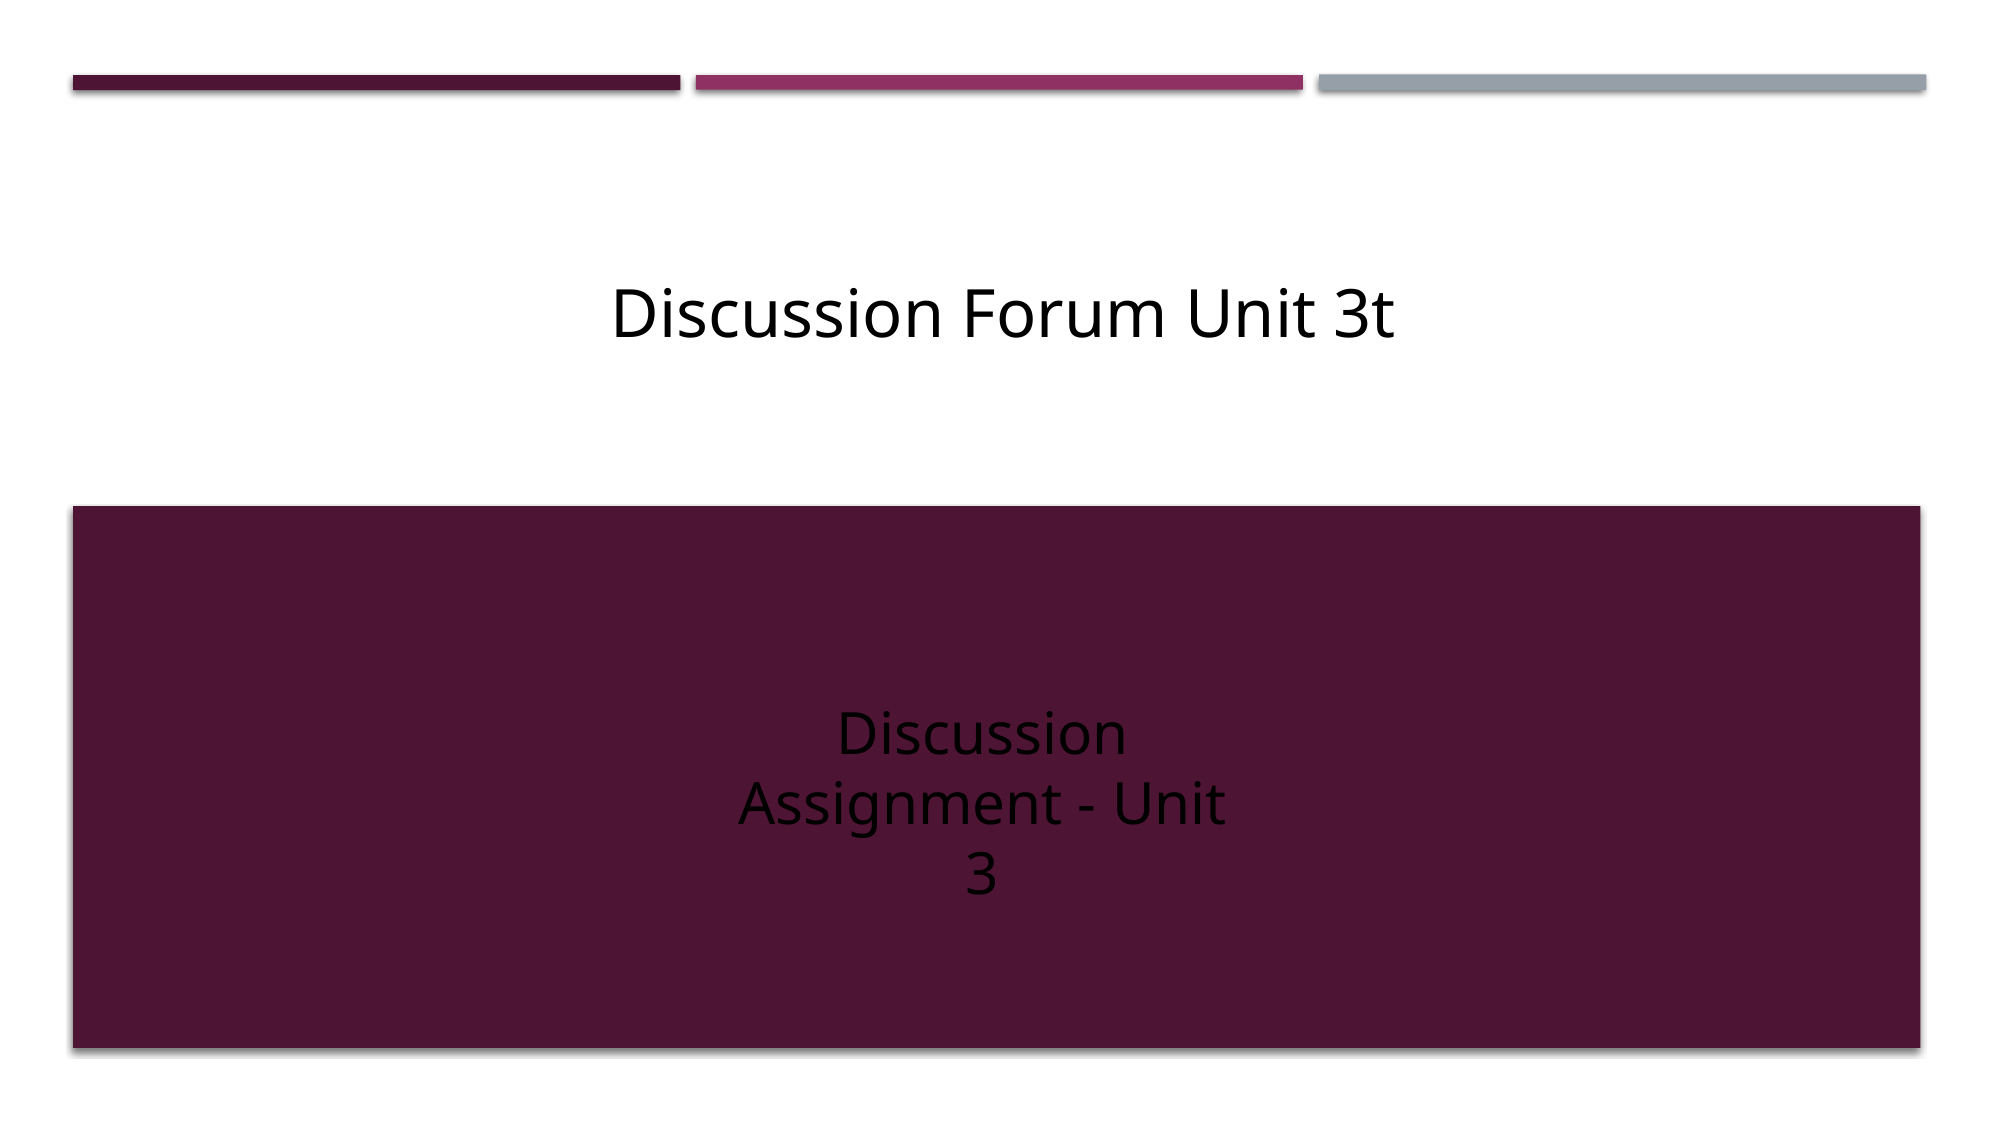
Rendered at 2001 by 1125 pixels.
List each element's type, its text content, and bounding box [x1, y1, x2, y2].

text_box Discussion Forum Unit 3t [596, 263, 1412, 359]
text_box Discussion Assignment - Unit 3 [713, 688, 1252, 914]
